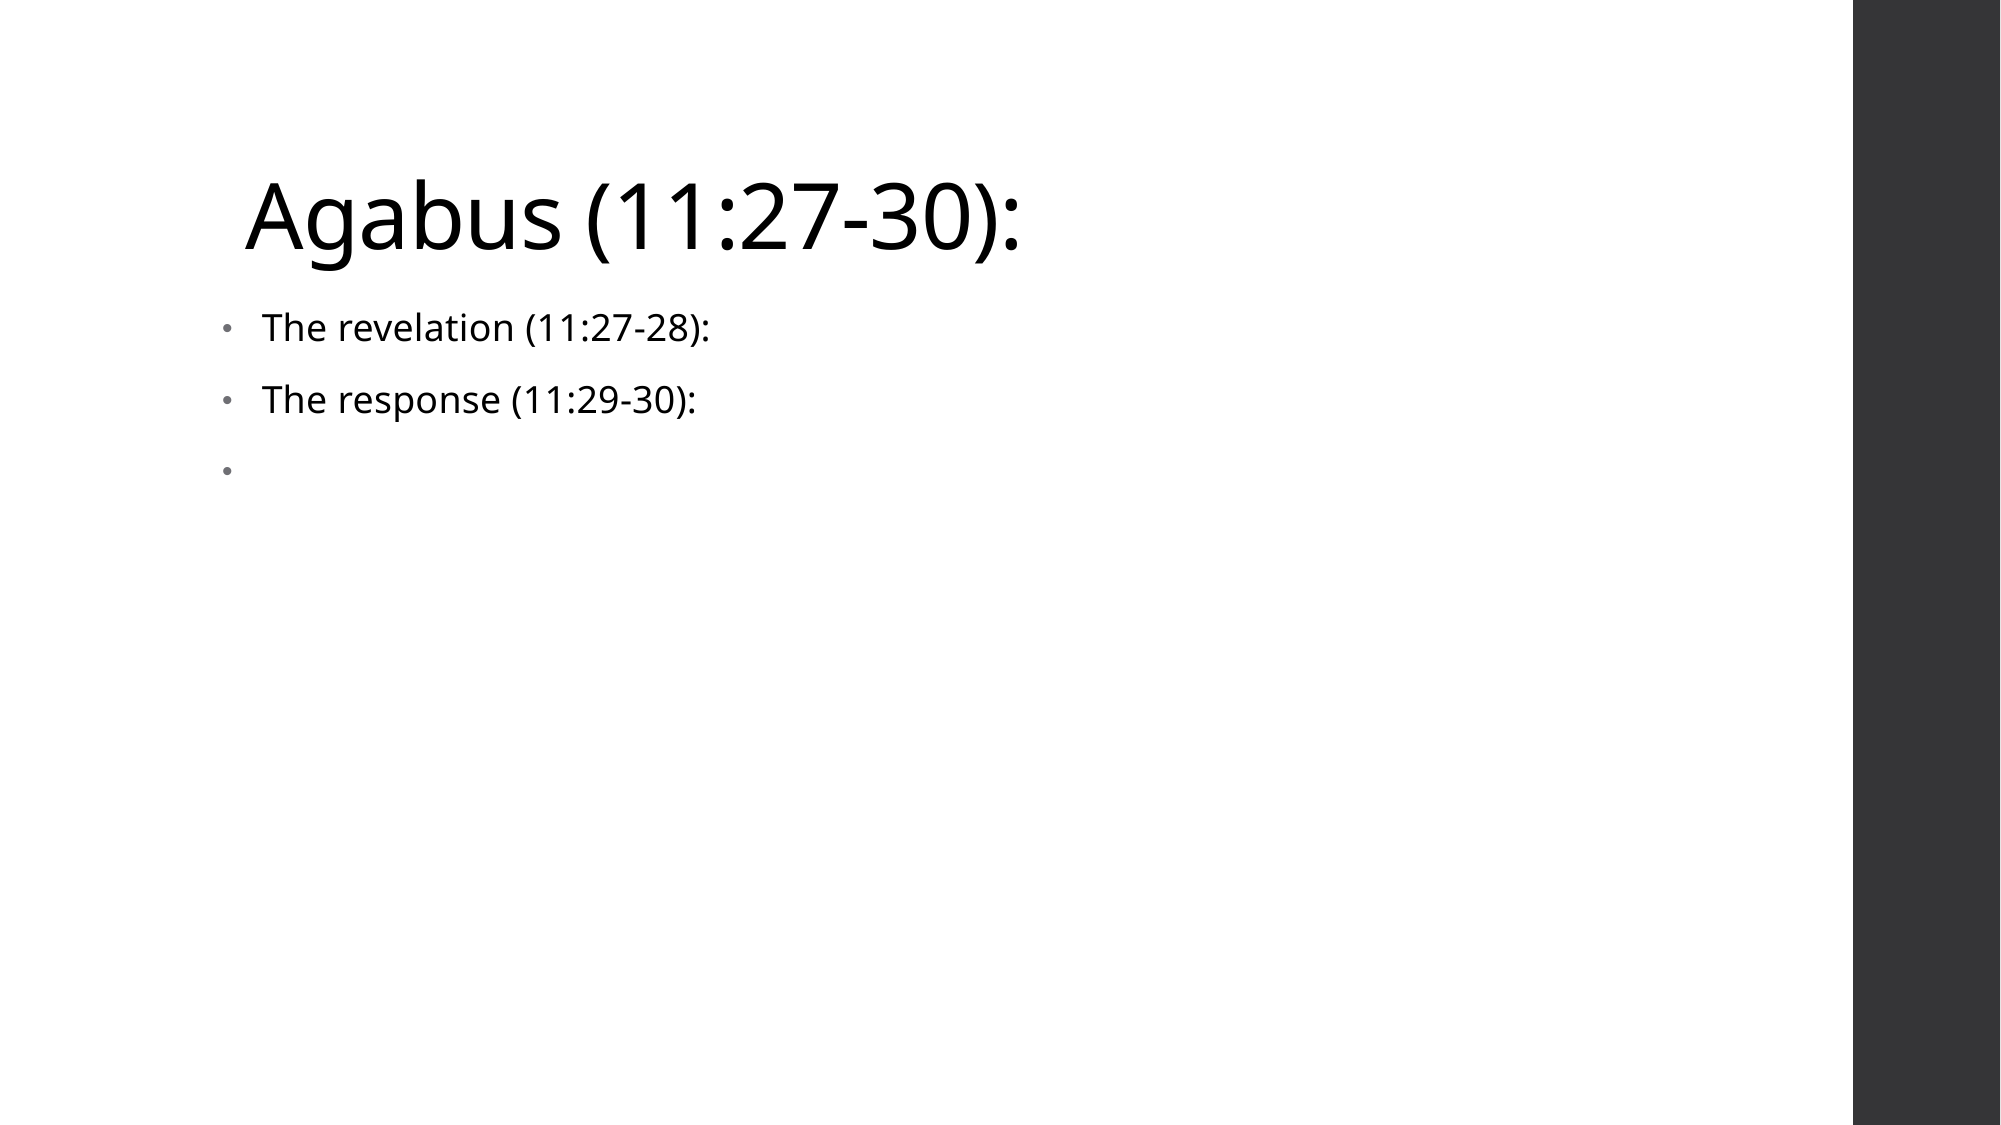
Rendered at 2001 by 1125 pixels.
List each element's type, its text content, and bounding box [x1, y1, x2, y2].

list The revelation (11:27-28): The response (11:29-30): [206, 299, 1617, 1014]
title Agabus (11:27-30): [206, 60, 1797, 278]
